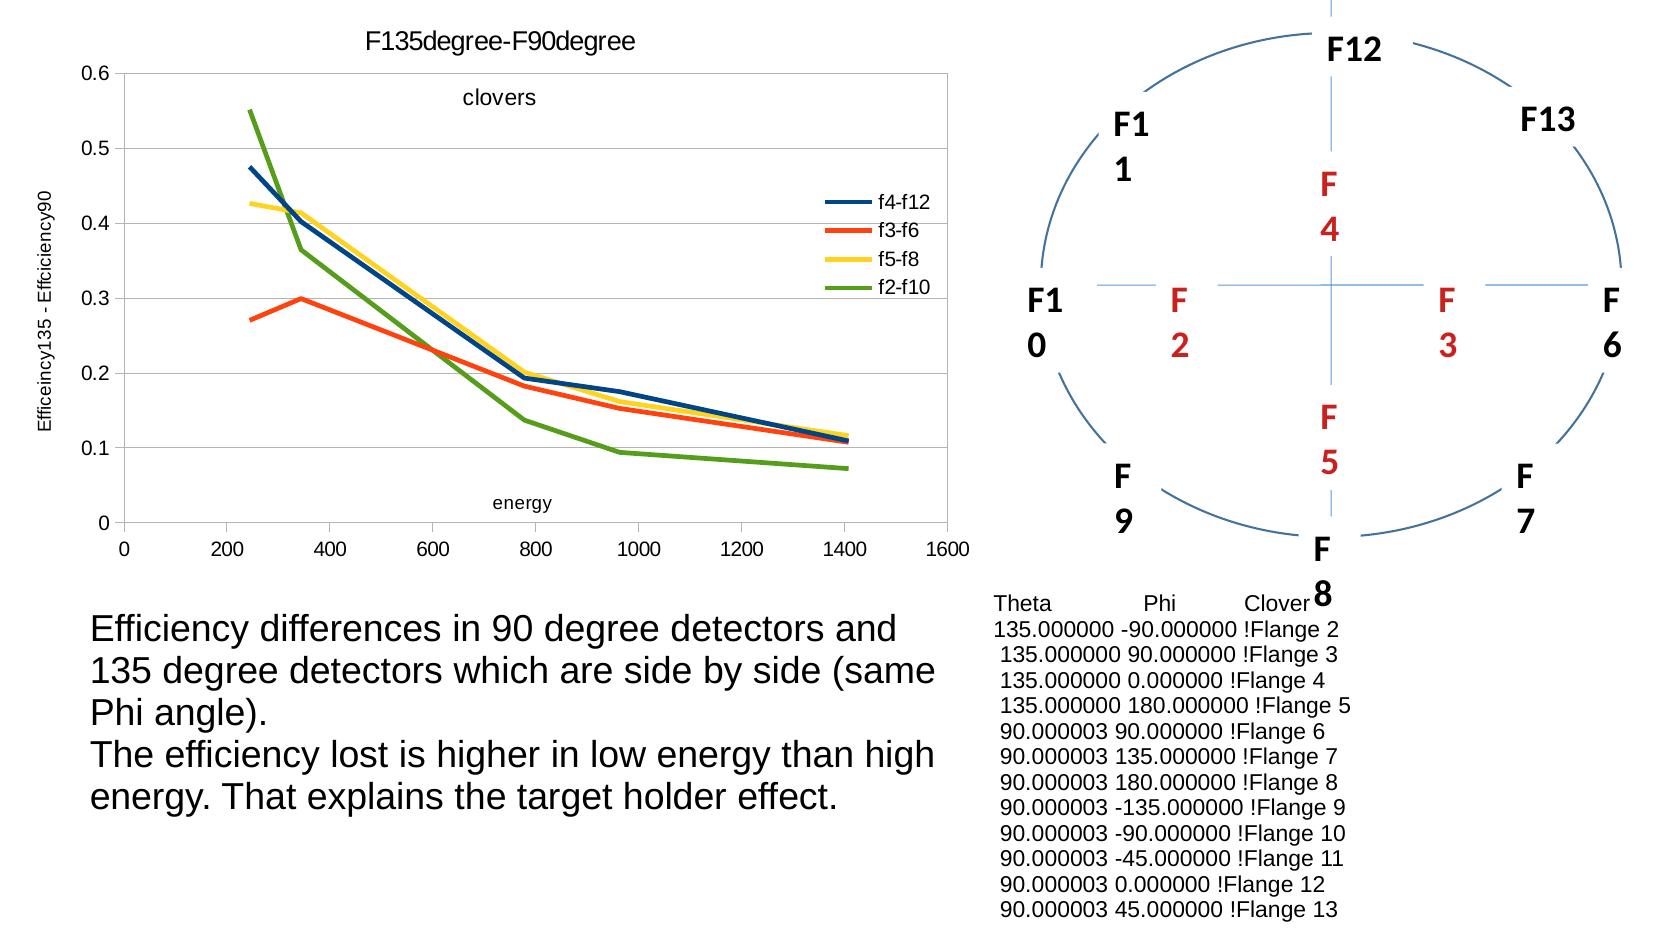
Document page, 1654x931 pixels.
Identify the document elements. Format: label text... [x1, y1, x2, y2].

text_box F2 [1155, 267, 1218, 373]
chart [0, 0, 1000, 563]
text_box F4 [1305, 151, 1368, 257]
text_box F10 [1012, 267, 1097, 373]
text_box F9 [1099, 443, 1162, 549]
text_box Theta Phi Clover 135.000000 -90.000000 !Flange 2 135.000000 90.000000 !Flange 3 135.000000 0.000000 !Flange 4 135.000000 180.000000 !Flange 5 90.000003 90.000000 !Flange 6 90.000003 135.000000 !Flange 7 90.000003 180.000000 !Flange 8 90.000003 -135.000000 !Flange 9 90.000003 -90.000000 !Flange 10 90.000003 -45.000000 !Flange 11 90.000003 0.000000 !Flange 12 90.000003 45.000000 !Flange 13 [978, 583, 1654, 931]
text_box Efficiency differences in 90 degree detectors and 135 degree detectors which are side by side (same Phi angle). The efficiency lost is higher in low energy than high energy. That explains the target holder effect. [75, 600, 976, 860]
text_box F12 [1312, 16, 1413, 77]
text_box F8 [1298, 516, 1361, 583]
text_box F6 [1588, 267, 1651, 373]
text_box F7 [1501, 443, 1564, 549]
text_box F3 [1423, 267, 1486, 373]
text_box F5 [1305, 385, 1368, 490]
text_box F11 [1098, 91, 1176, 197]
text_box F13 [1505, 86, 1598, 147]
